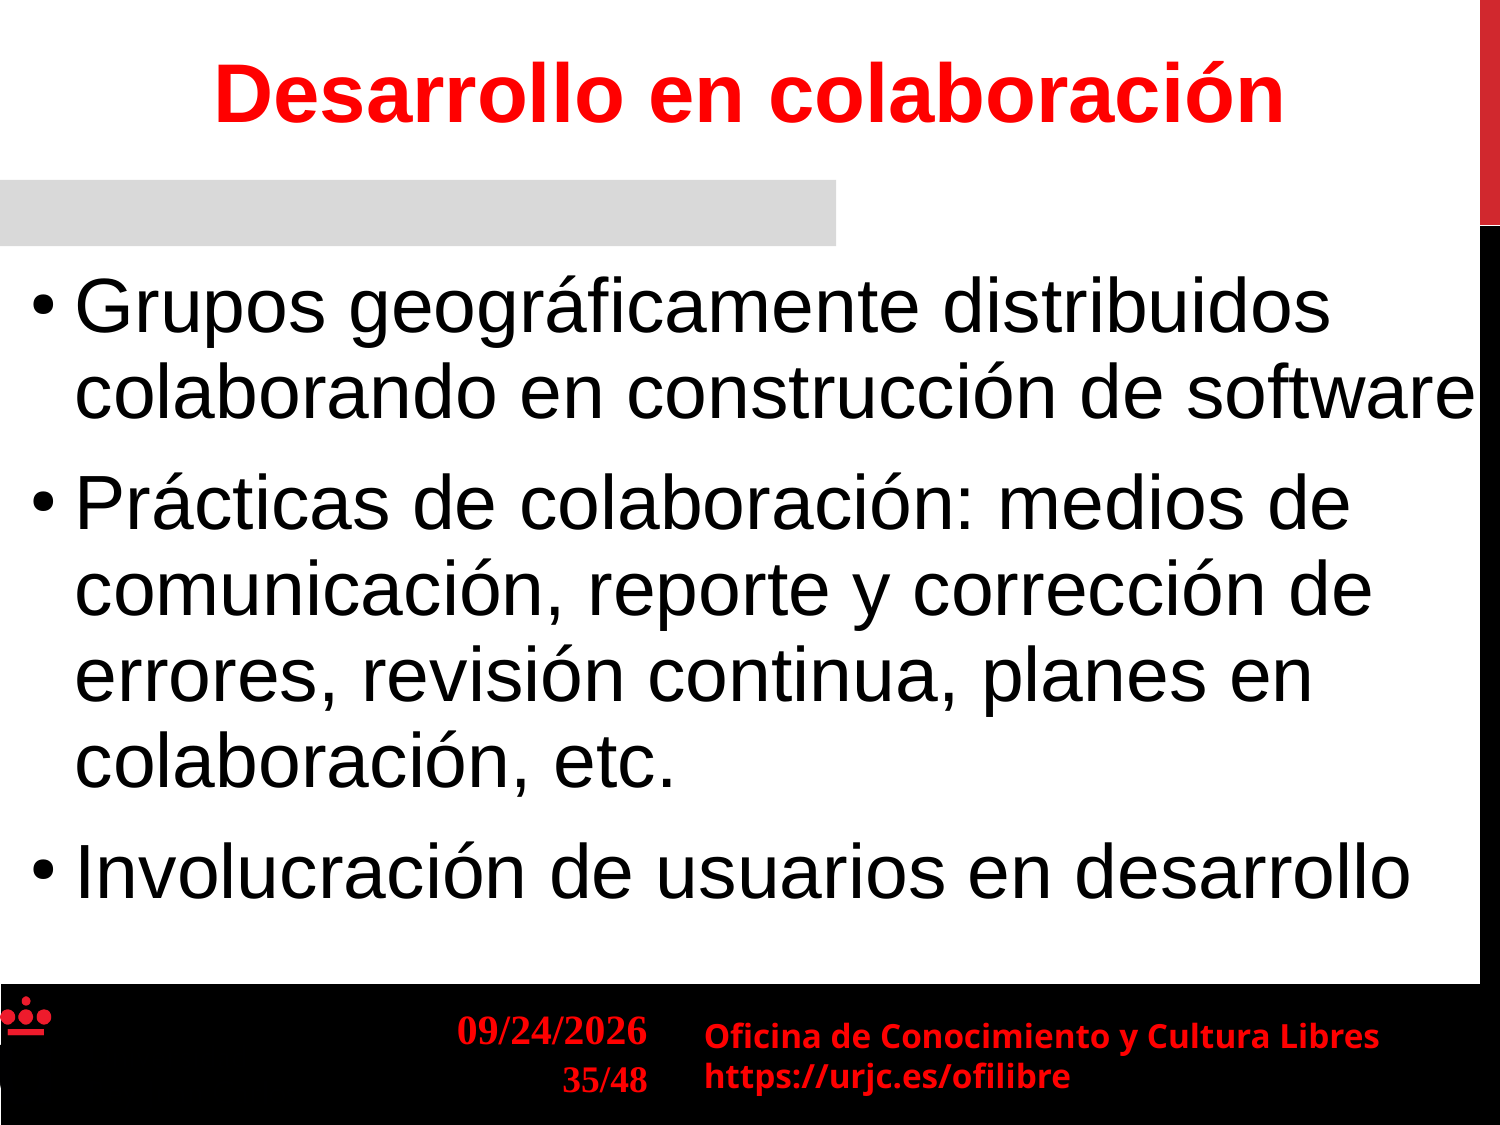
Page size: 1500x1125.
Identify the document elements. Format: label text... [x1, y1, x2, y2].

list Grupos geográficamente distribuidos colaborando en construcción de software Prácticas de colaboración: medios de comunicación, reporte y corrección de errores, revisión continua, planes en colaboración, etc. Involucración de usuarios en desarrollo [15, 263, 1486, 931]
title Desarrollo en colaboración [75, 15, 1425, 172]
